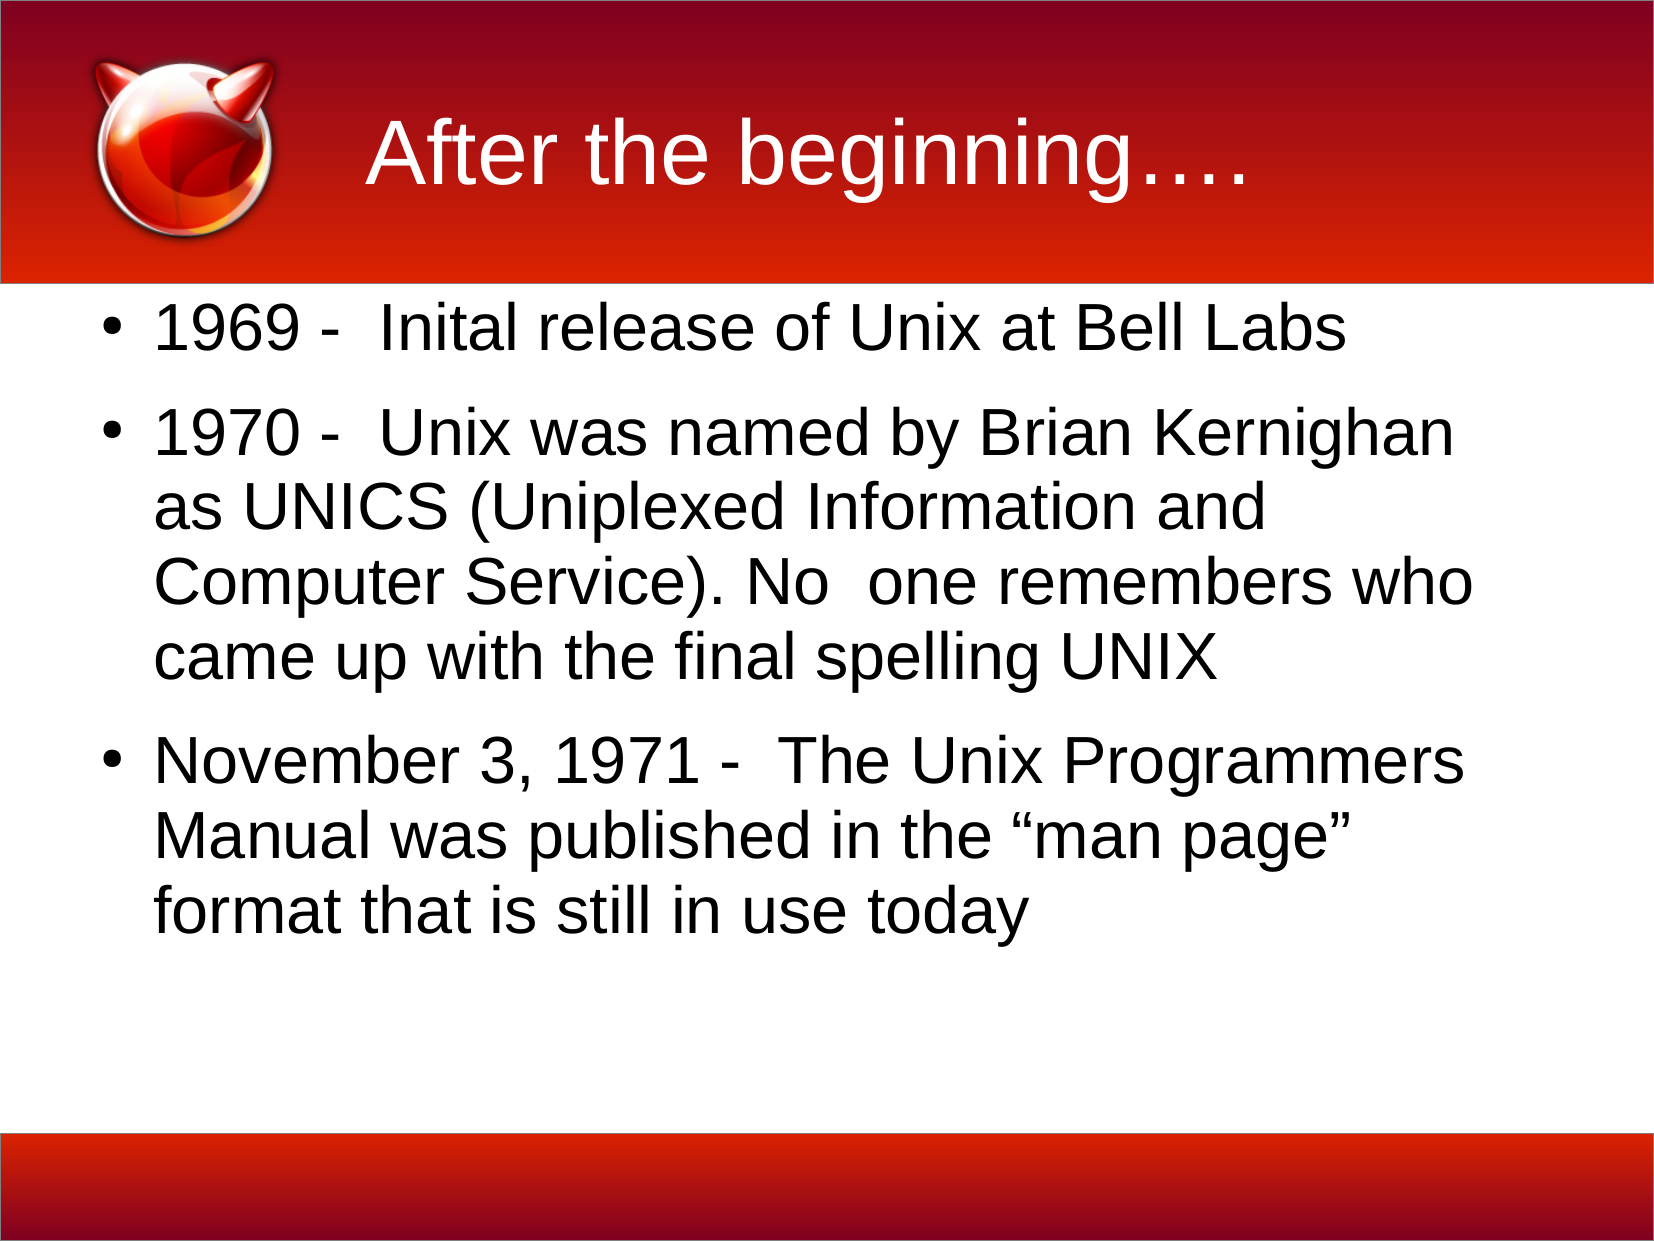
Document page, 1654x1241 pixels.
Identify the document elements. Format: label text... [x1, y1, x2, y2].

title After the beginning…. [82, 49, 1536, 257]
list 1969 - Inital release of Unix at Bell Labs 1970 - Unix was named by Brian Kernighan as UNICS (Uniplexed Information and Computer Service). No one remembers who came up with the final spelling UNIX November 3, 1971 - The Unix Programmers Manual was published in the “man page” format that is still in use today [82, 290, 1538, 1010]
